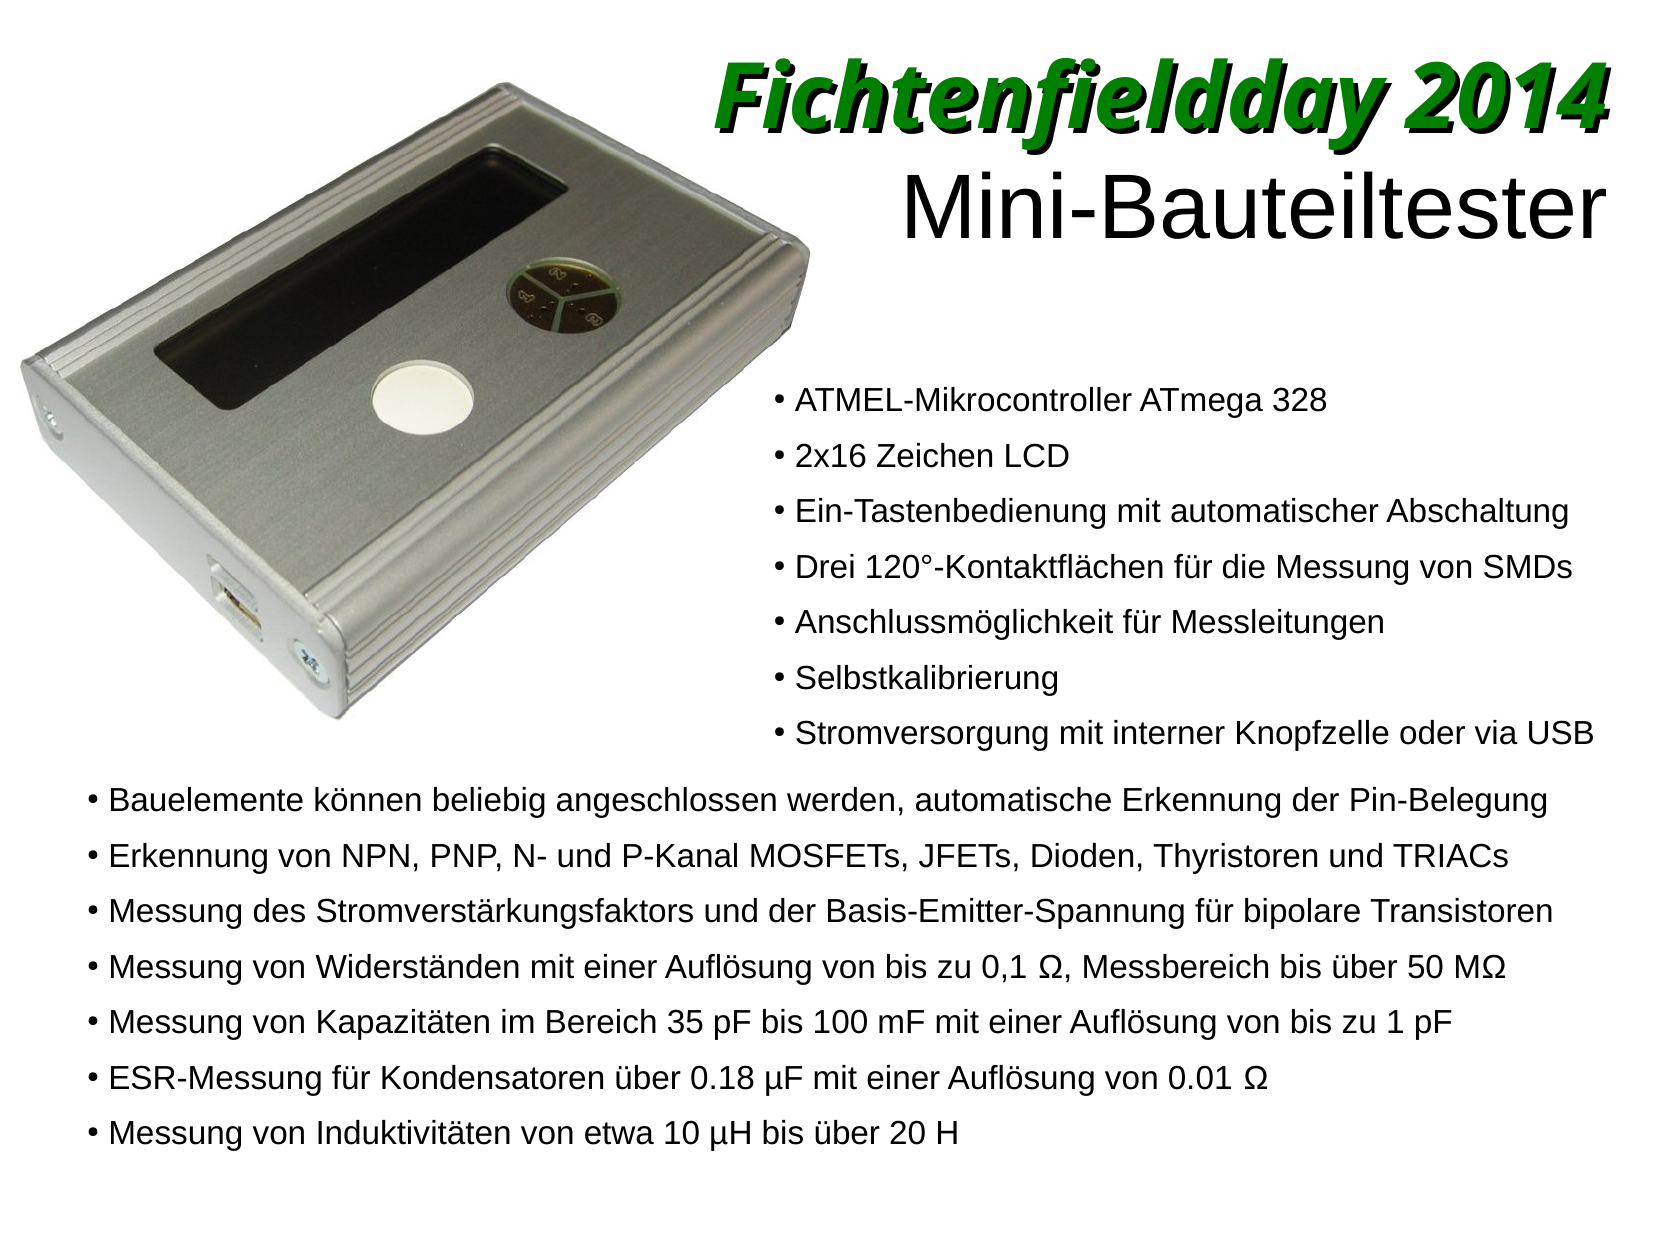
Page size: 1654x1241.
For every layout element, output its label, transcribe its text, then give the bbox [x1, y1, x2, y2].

text_box ATMEL-Mikrocontroller ATmega 328 2x16 Zeichen LCD Ein-Tastenbedienung mit automatischer Abschaltung Drei 120°-Kontaktflächen für die Messung von SMDs Anschlussmöglichkeit für Messleitungen Selbstkalibrierung Stromversorgung mit interner Knopfzelle oder via USB [758, 355, 1623, 744]
title Fichtenfieldday 2014 Mini-Bauteiltester [125, 29, 1610, 260]
text_box Bauelemente können beliebig angeschlossen werden, automatische Erkennung der Pin-Belegung Erkennung von NPN, PNP, N- und P-Kanal MOSFETs, JFETs, Dioden, Thyristoren und TRIACs Messung des Stromverstärkungsfaktors und der Basis-Emitter-Spannung für bipolare Transistoren Messung von Widerständen mit einer Auflösung von bis zu 0,1 Ω, Messbereich bis über 50 MΩ Messung von Kapazitäten im Bereich 35 pF bis 100 mF mit einer Auflösung von bis zu 1 pF ESR-Messung für Kondensatoren über 0.18 µF mit einer Auflösung von 0.01 Ω Messung von Induktivitäten von etwa 10 µH bis über 20 H [72, 662, 1630, 1163]
picture [12, 78, 817, 730]
